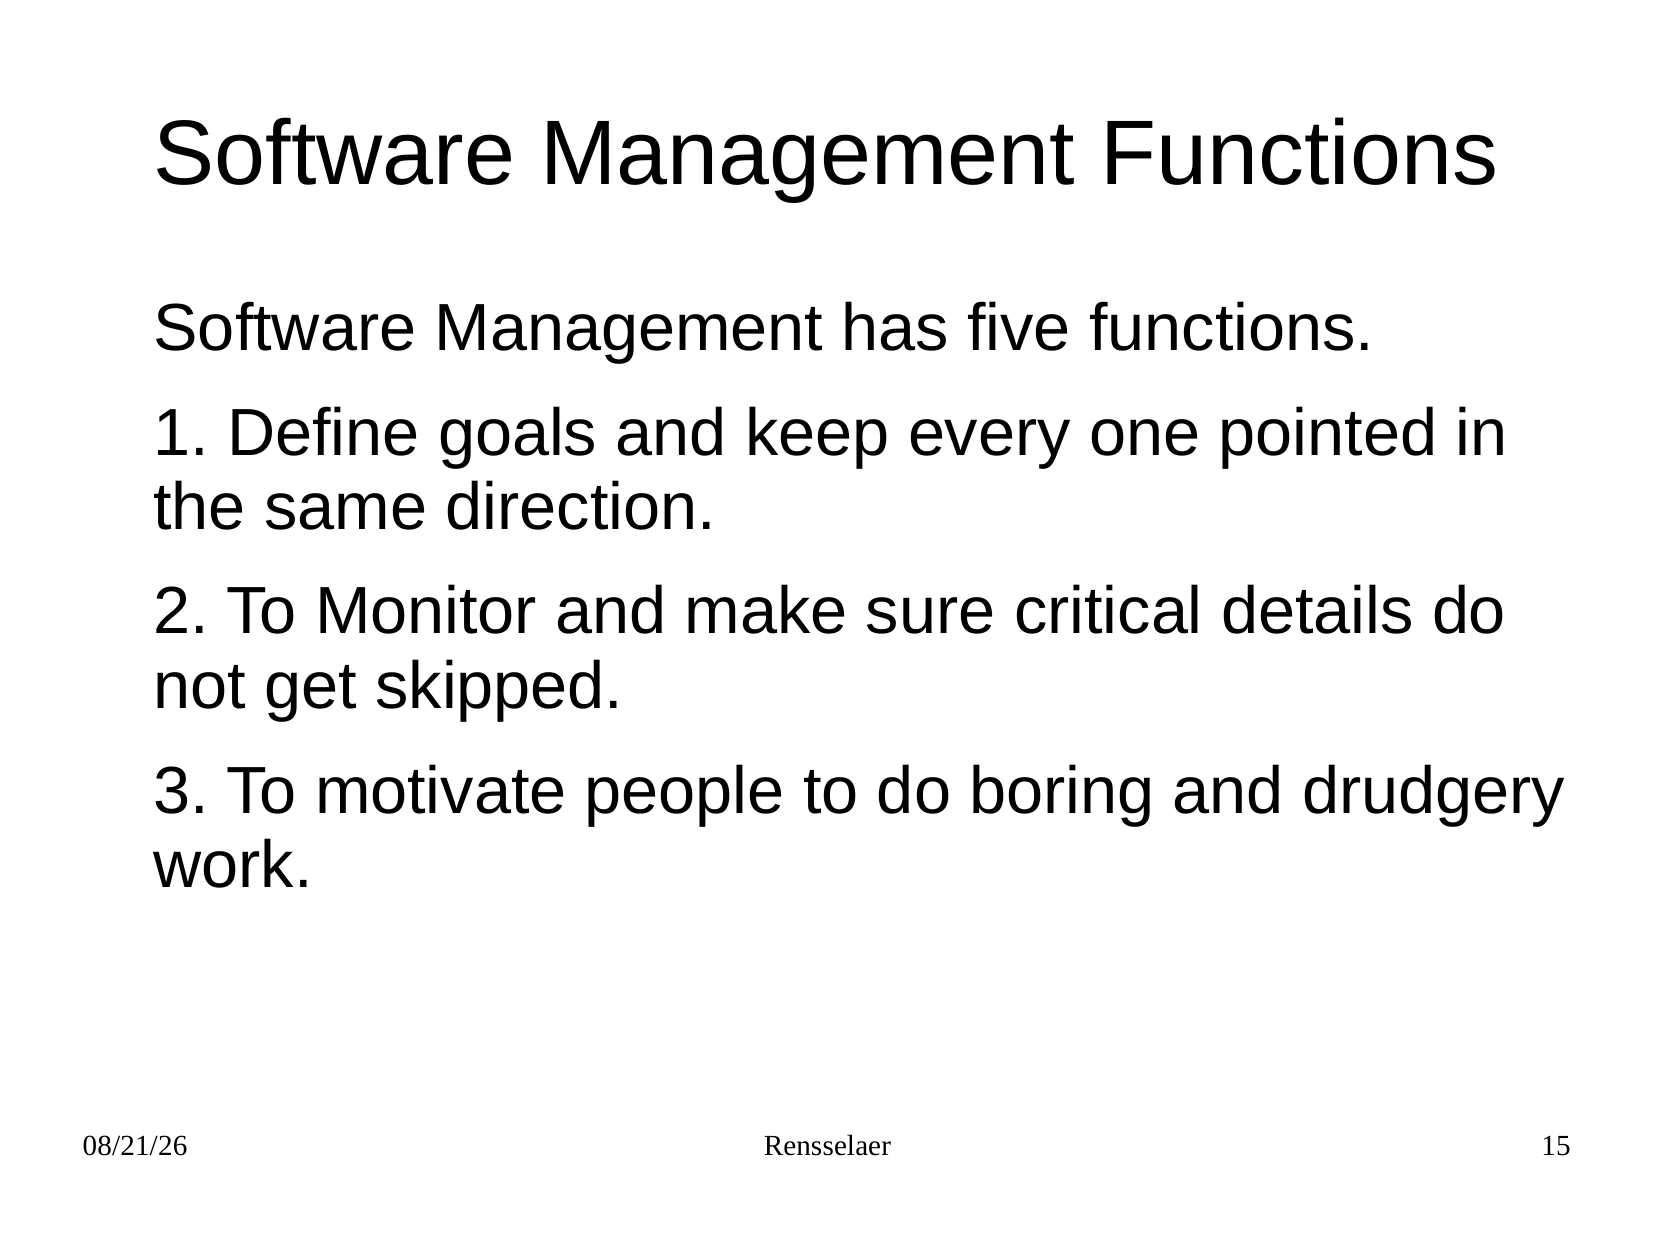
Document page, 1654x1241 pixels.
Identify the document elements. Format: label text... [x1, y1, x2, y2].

list Software Management has five functions. 1. Define goals and keep every one pointed in the same direction. 2. To Monitor and make sure critical details do not get skipped. 3. To motivate people to do boring and drudgery work. [82, 290, 1571, 1010]
title Software Management Functions [82, 49, 1571, 257]
